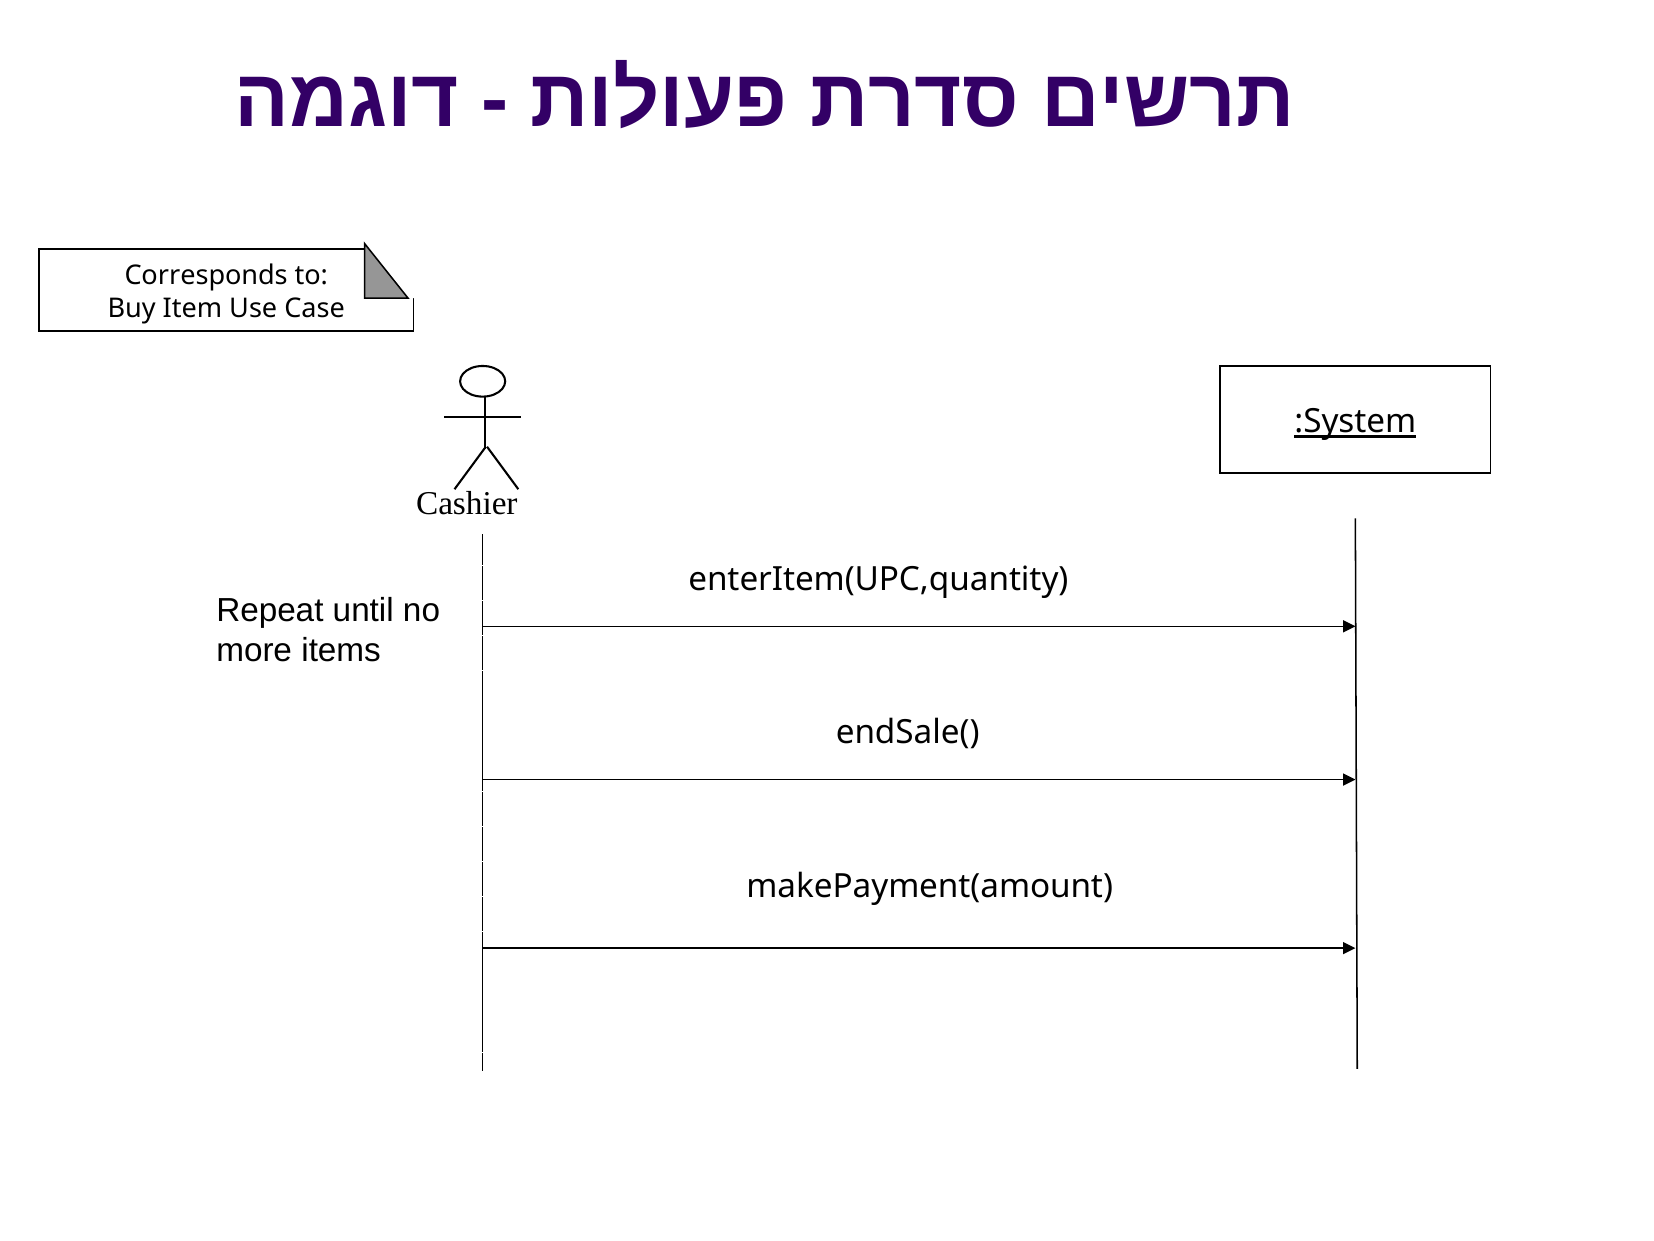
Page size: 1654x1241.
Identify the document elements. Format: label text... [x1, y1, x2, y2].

title תרשים סדרת פעולות - דוגמה [82, 22, 1447, 151]
text_box :System [1219, 365, 1491, 474]
text_box [364, 216, 430, 299]
text_box enterItem(UPC,quantity) [673, 549, 1085, 606]
text_box Repeat until no more items [201, 580, 482, 677]
text_box makePayment(amount) [731, 856, 1129, 912]
text_box endSale() [821, 702, 995, 759]
text_box Corresponds to: Buy Item Use Case [38, 249, 414, 331]
text_box Cashier [399, 473, 535, 530]
